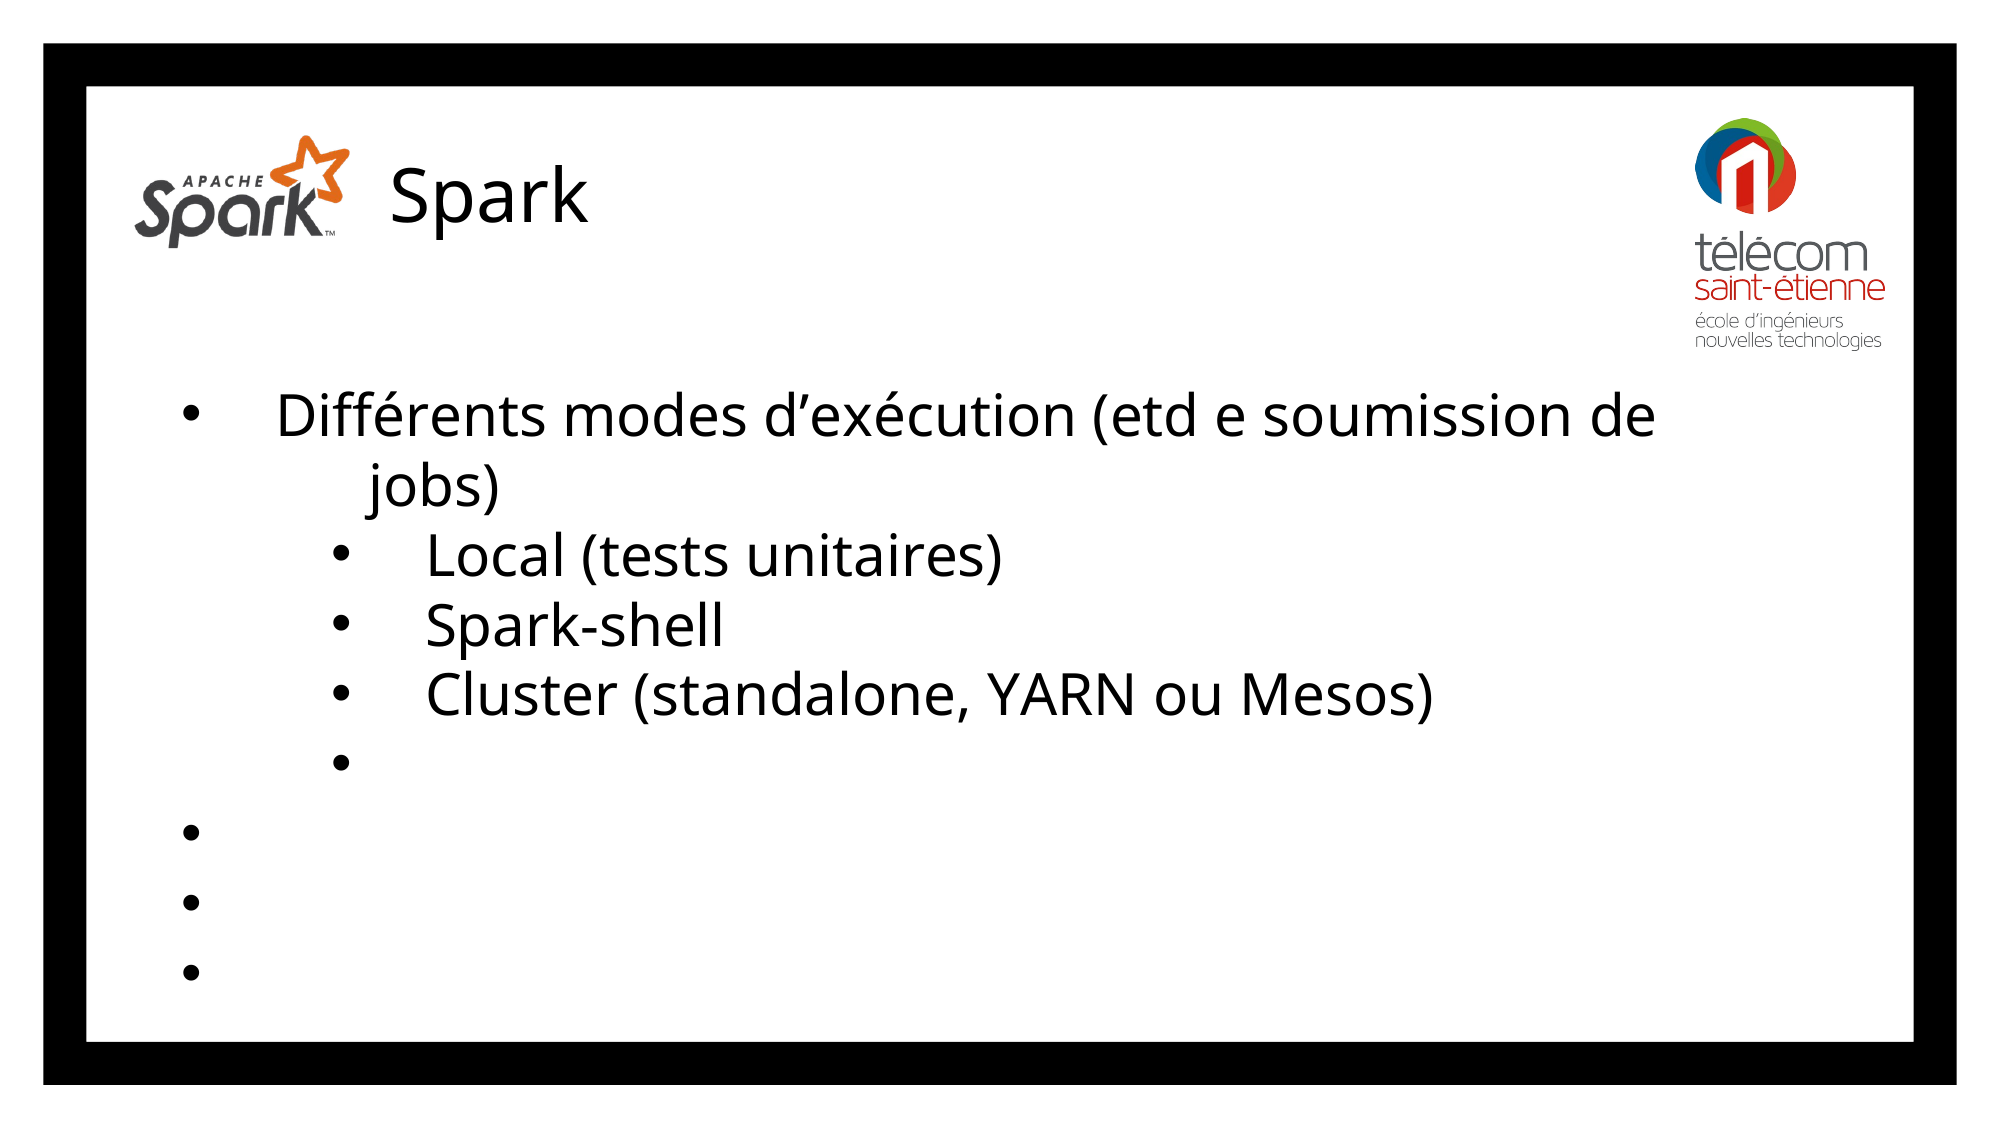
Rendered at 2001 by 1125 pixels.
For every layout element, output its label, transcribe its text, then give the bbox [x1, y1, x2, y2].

title Spark [369, 138, 1849, 304]
picture [133, 135, 350, 250]
picture [1715, 134, 1730, 138]
picture [1695, 118, 1885, 351]
text_box Différents modes d’exécution (etd e soumission de jobs) Local (tests unitaires) Spark-shell Cluster (standalone, YARN ou Mesos) [166, 370, 1785, 1125]
